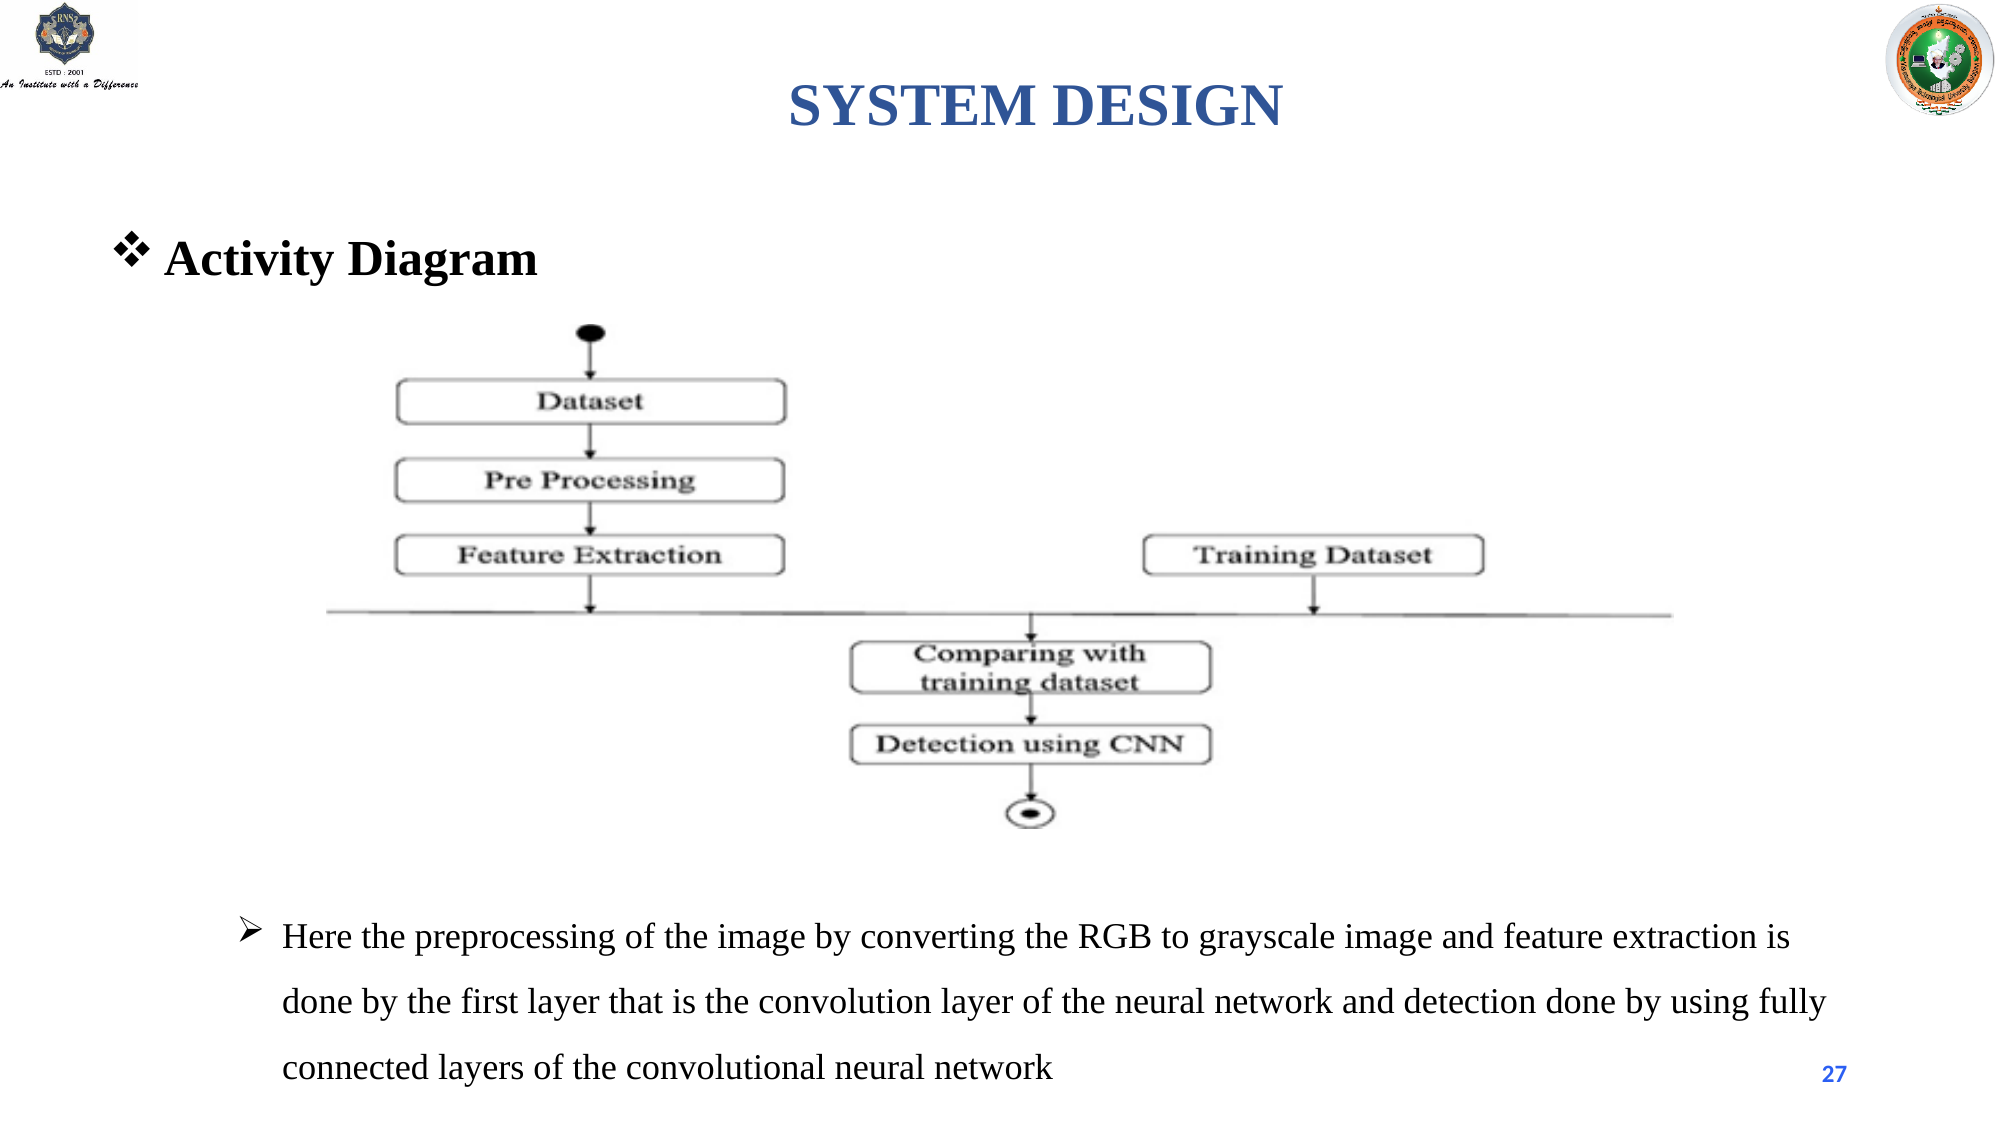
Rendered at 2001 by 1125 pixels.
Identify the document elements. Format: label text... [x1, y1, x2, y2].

title System Design [137, 59, 1863, 174]
list Activity Diagram Here the preprocessing of the image by converting the RGB to grayscale image and feature extraction is done by the first layer that is the convolution layer of the neural network and detection done by using fully connected layers of the convolutional neural network [76, 223, 1863, 1101]
picture [1882, 2, 1997, 117]
picture [0, 0, 138, 90]
picture [326, 324, 1674, 829]
slide_number <number> [1412, 1042, 1863, 1103]
